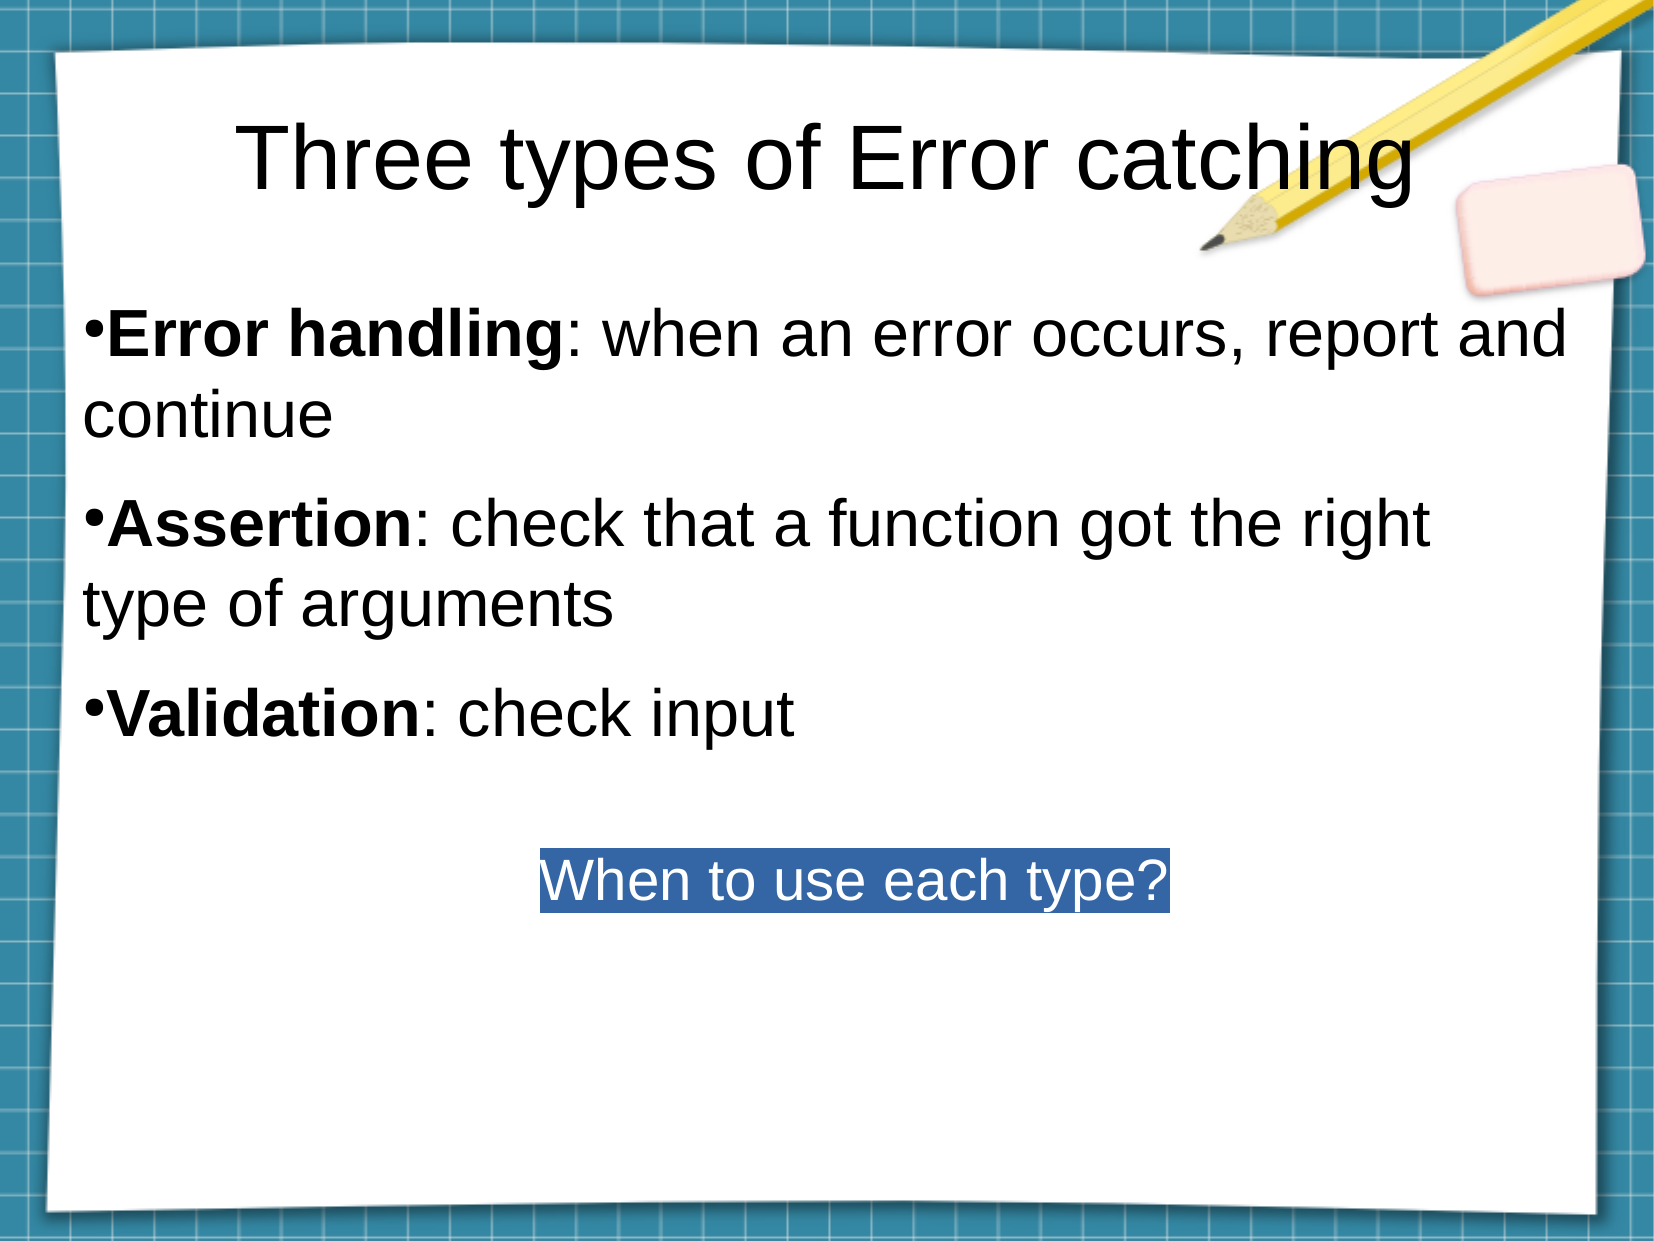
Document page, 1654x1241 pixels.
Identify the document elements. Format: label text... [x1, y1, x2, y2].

text_box When to use each type? [480, 840, 1231, 991]
title Three types of Error catching [82, 49, 1571, 257]
list Error handling: when an error occurs, report and continue Assertion: check that a function got the right type of arguments Validation: check input [82, 290, 1571, 1010]
